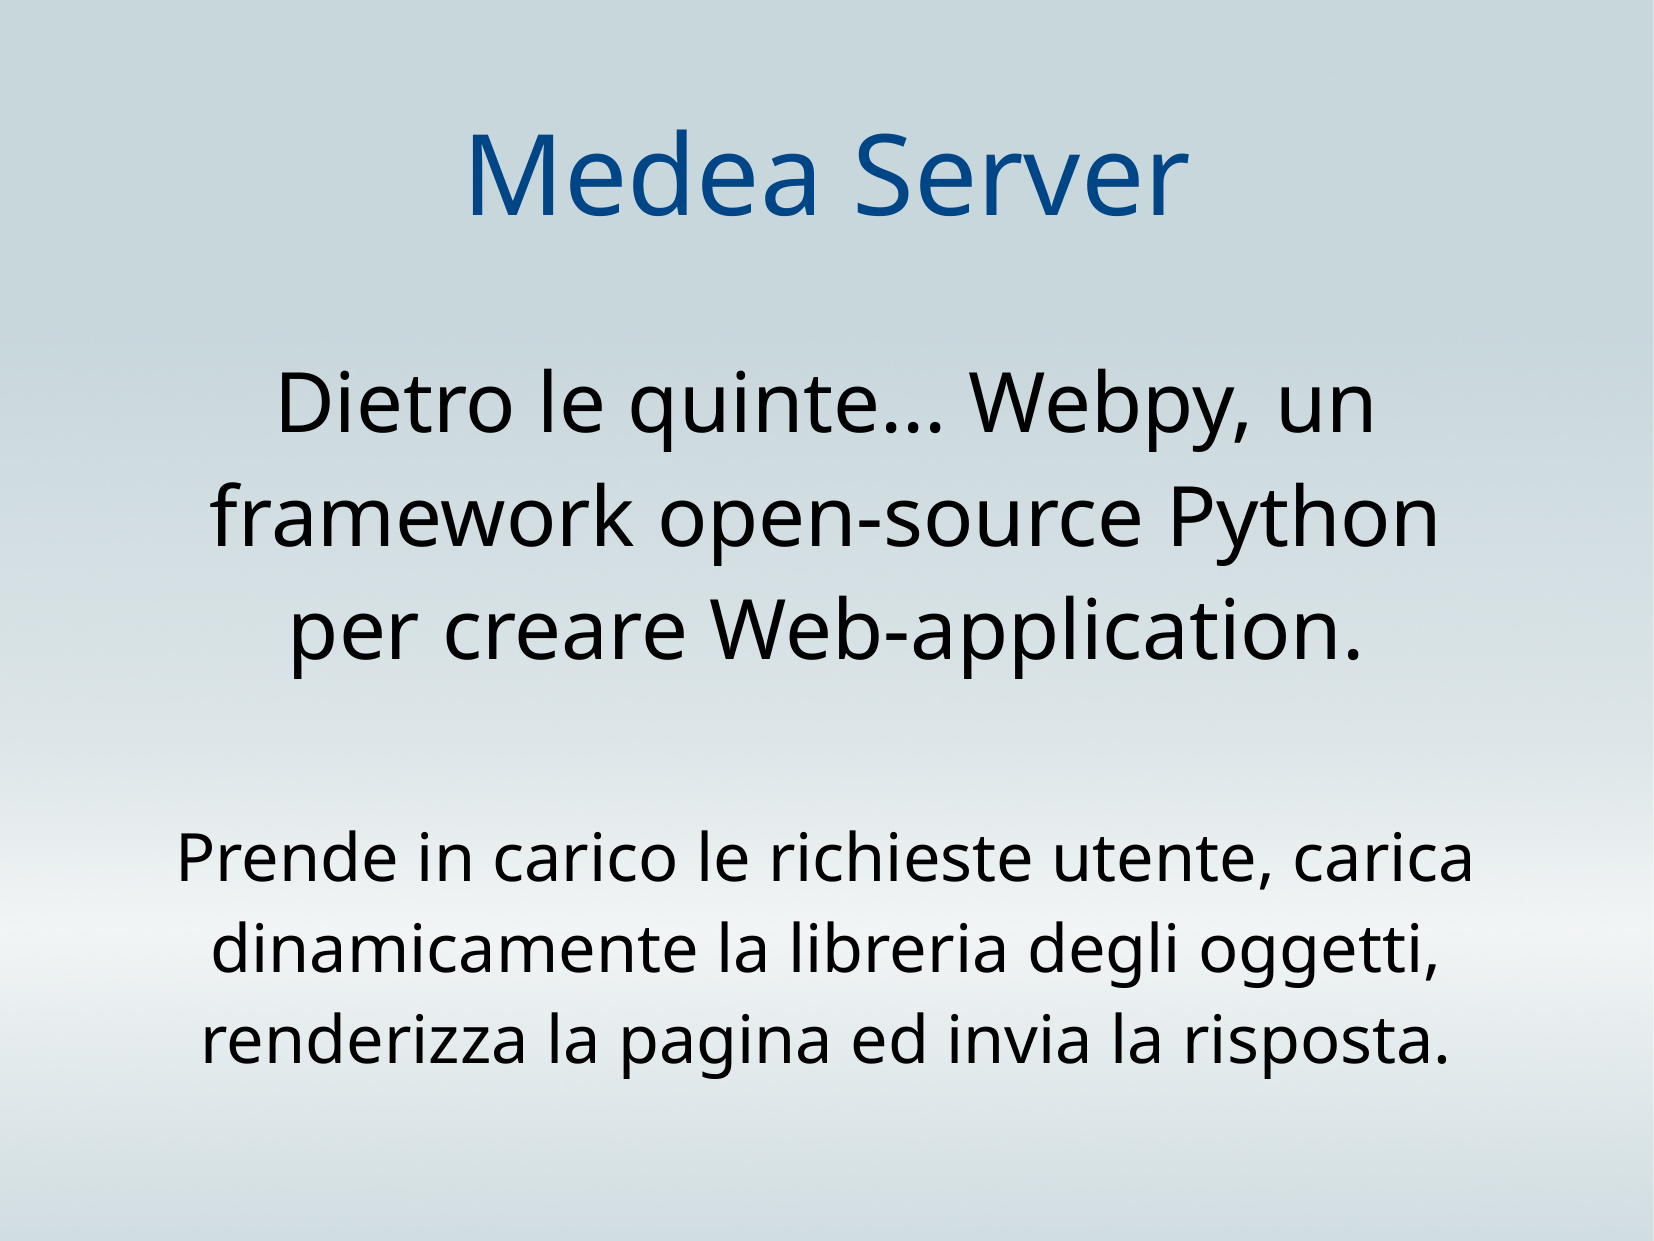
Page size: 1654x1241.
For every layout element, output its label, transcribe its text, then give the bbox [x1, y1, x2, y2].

text_box Prende in carico le richieste utente, carica dinamicamente la libreria degli oggetti, renderizza la pagina ed invia la risposta. [138, 802, 1515, 1117]
text_box Medea Server [410, 87, 1244, 260]
text_box Dietro le quinte... Webpy, un framework open-source Python per creare Web-application. [138, 336, 1515, 701]
picture [0, 0, 1654, 1241]
